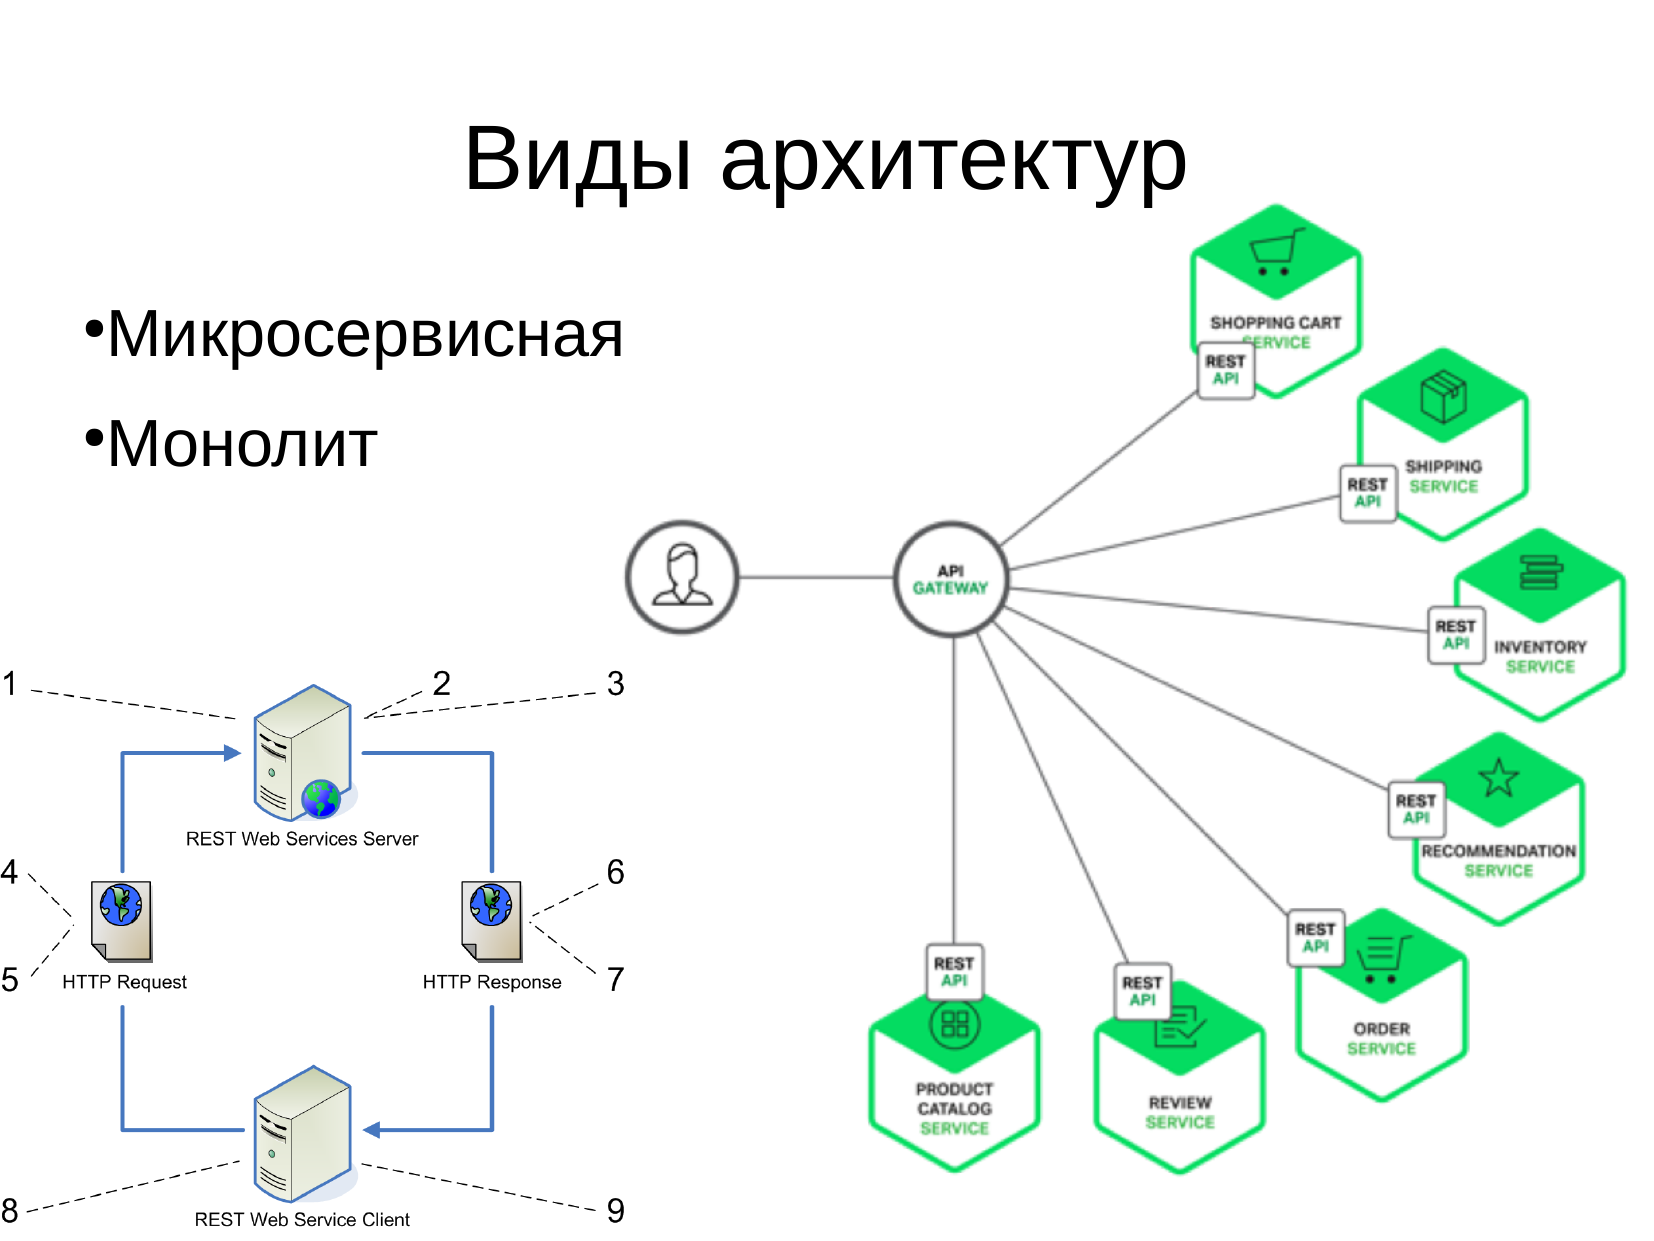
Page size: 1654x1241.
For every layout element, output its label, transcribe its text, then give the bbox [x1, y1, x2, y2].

title Виды архитектур [82, 49, 1571, 257]
list Микросервисная Монолит [82, 290, 590, 659]
picture [0, 177, 1654, 1232]
